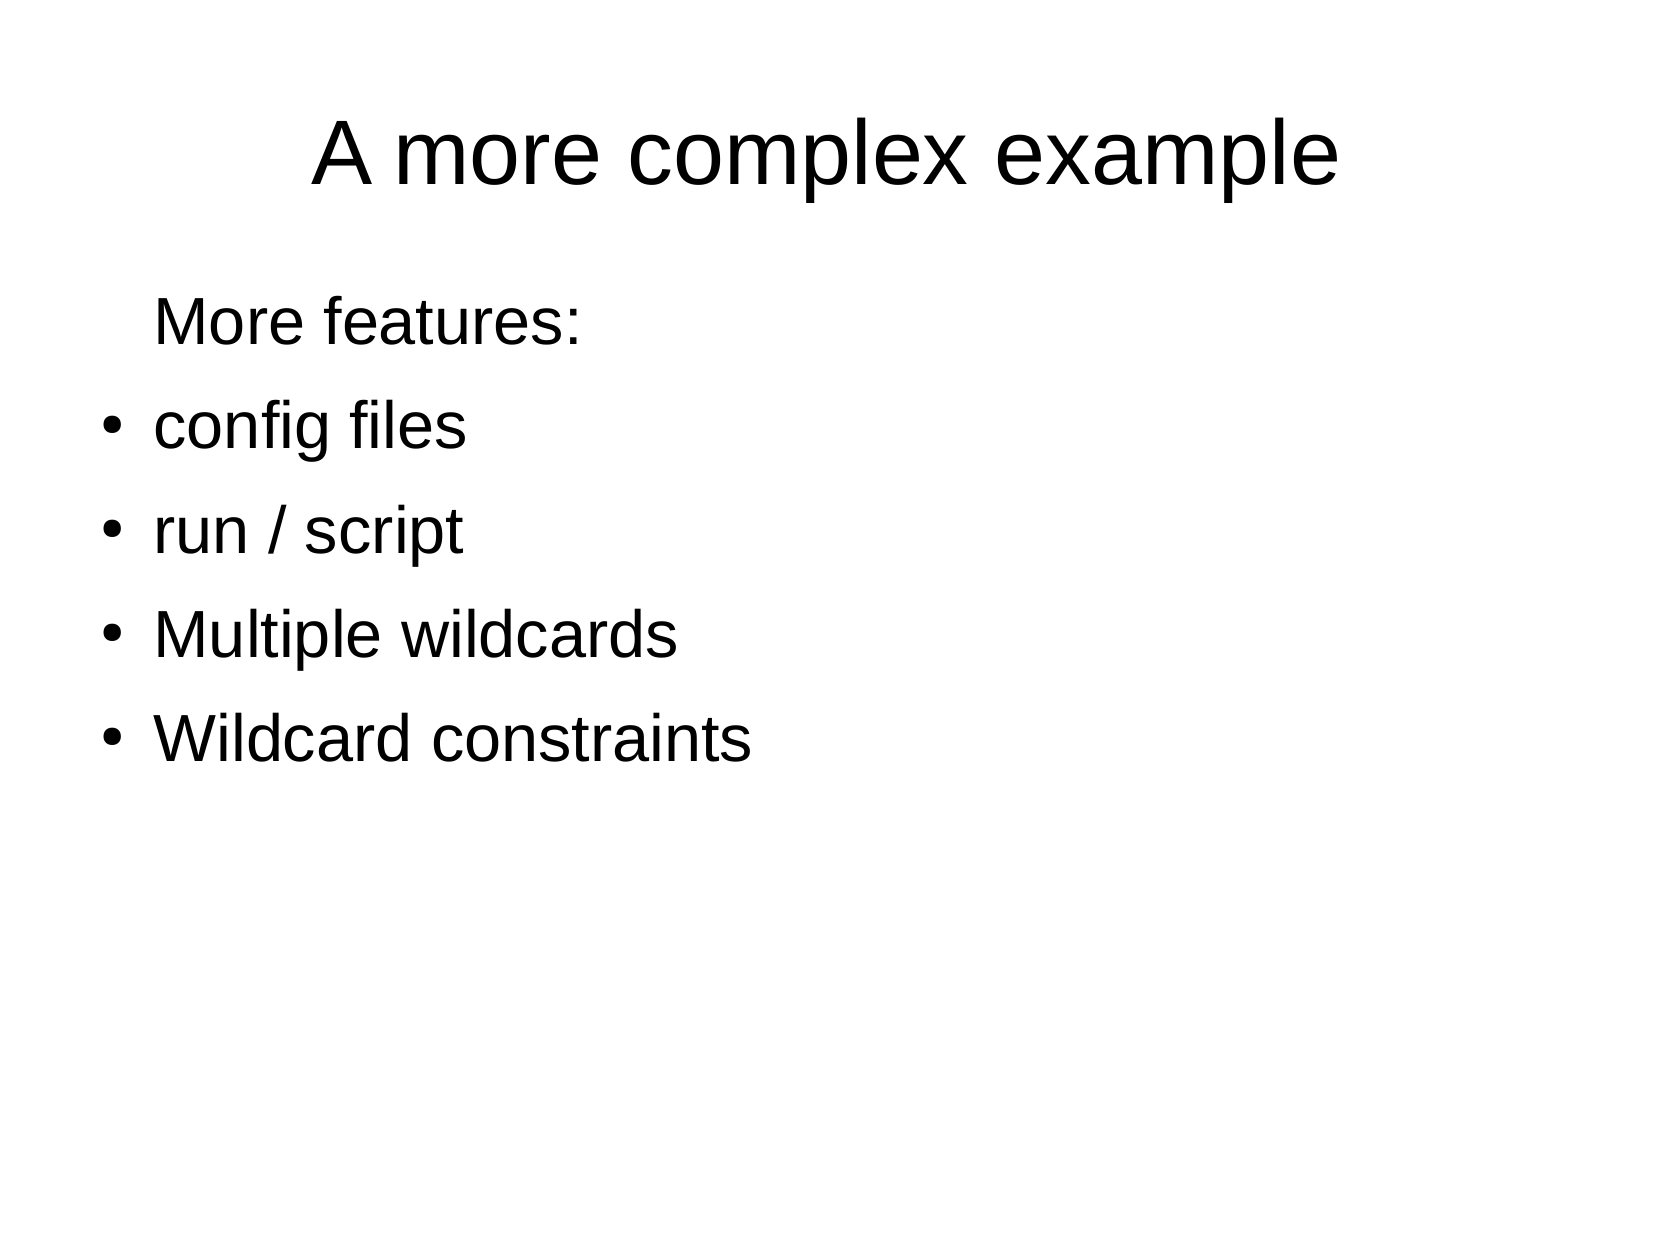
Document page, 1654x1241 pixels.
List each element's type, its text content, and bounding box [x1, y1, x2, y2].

list More features: config files run / script Multiple wildcards Wildcard constraints [82, 284, 1571, 1004]
title A more complex example [82, 49, 1571, 257]
